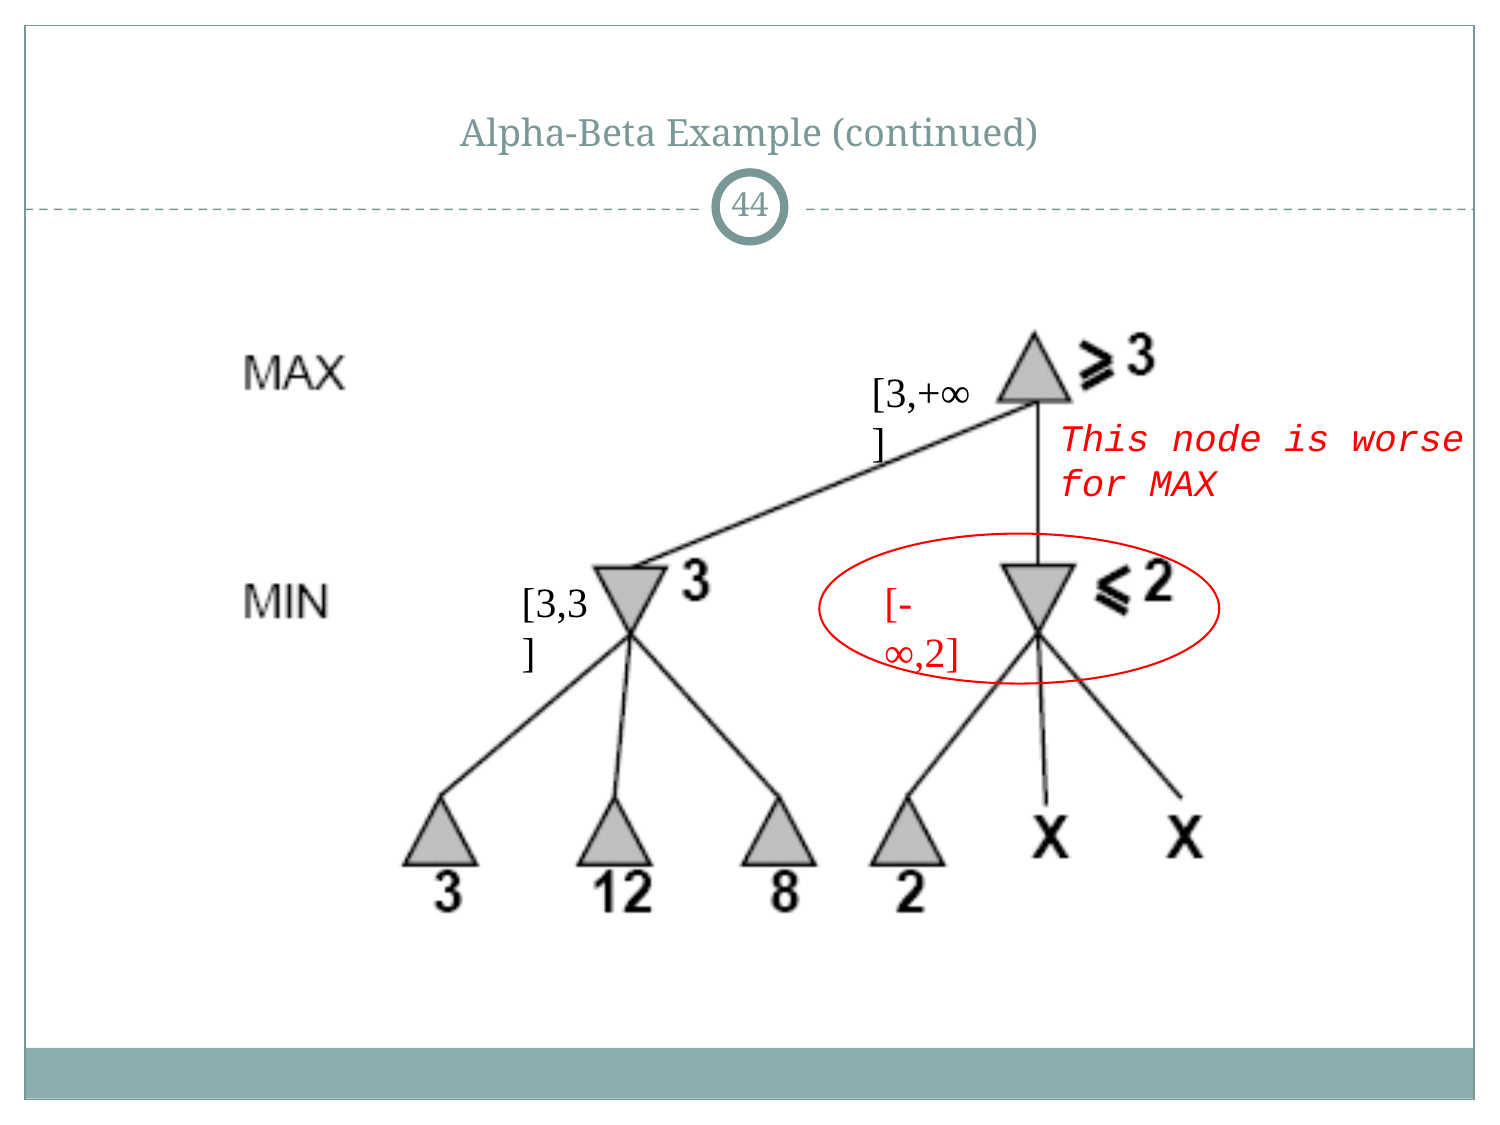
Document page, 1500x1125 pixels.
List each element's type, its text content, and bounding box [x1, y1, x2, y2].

text_box [3,+∞] [856, 358, 999, 424]
title Alpha-Beta Example (continued) [49, 37, 1450, 162]
text_box [3,3] [506, 568, 617, 634]
text_box This node is worse for MAX [1044, 405, 1500, 512]
slide_number <number> [712, 170, 788, 243]
picture [206, 262, 1326, 979]
text_box [-∞,2] [869, 568, 1002, 634]
